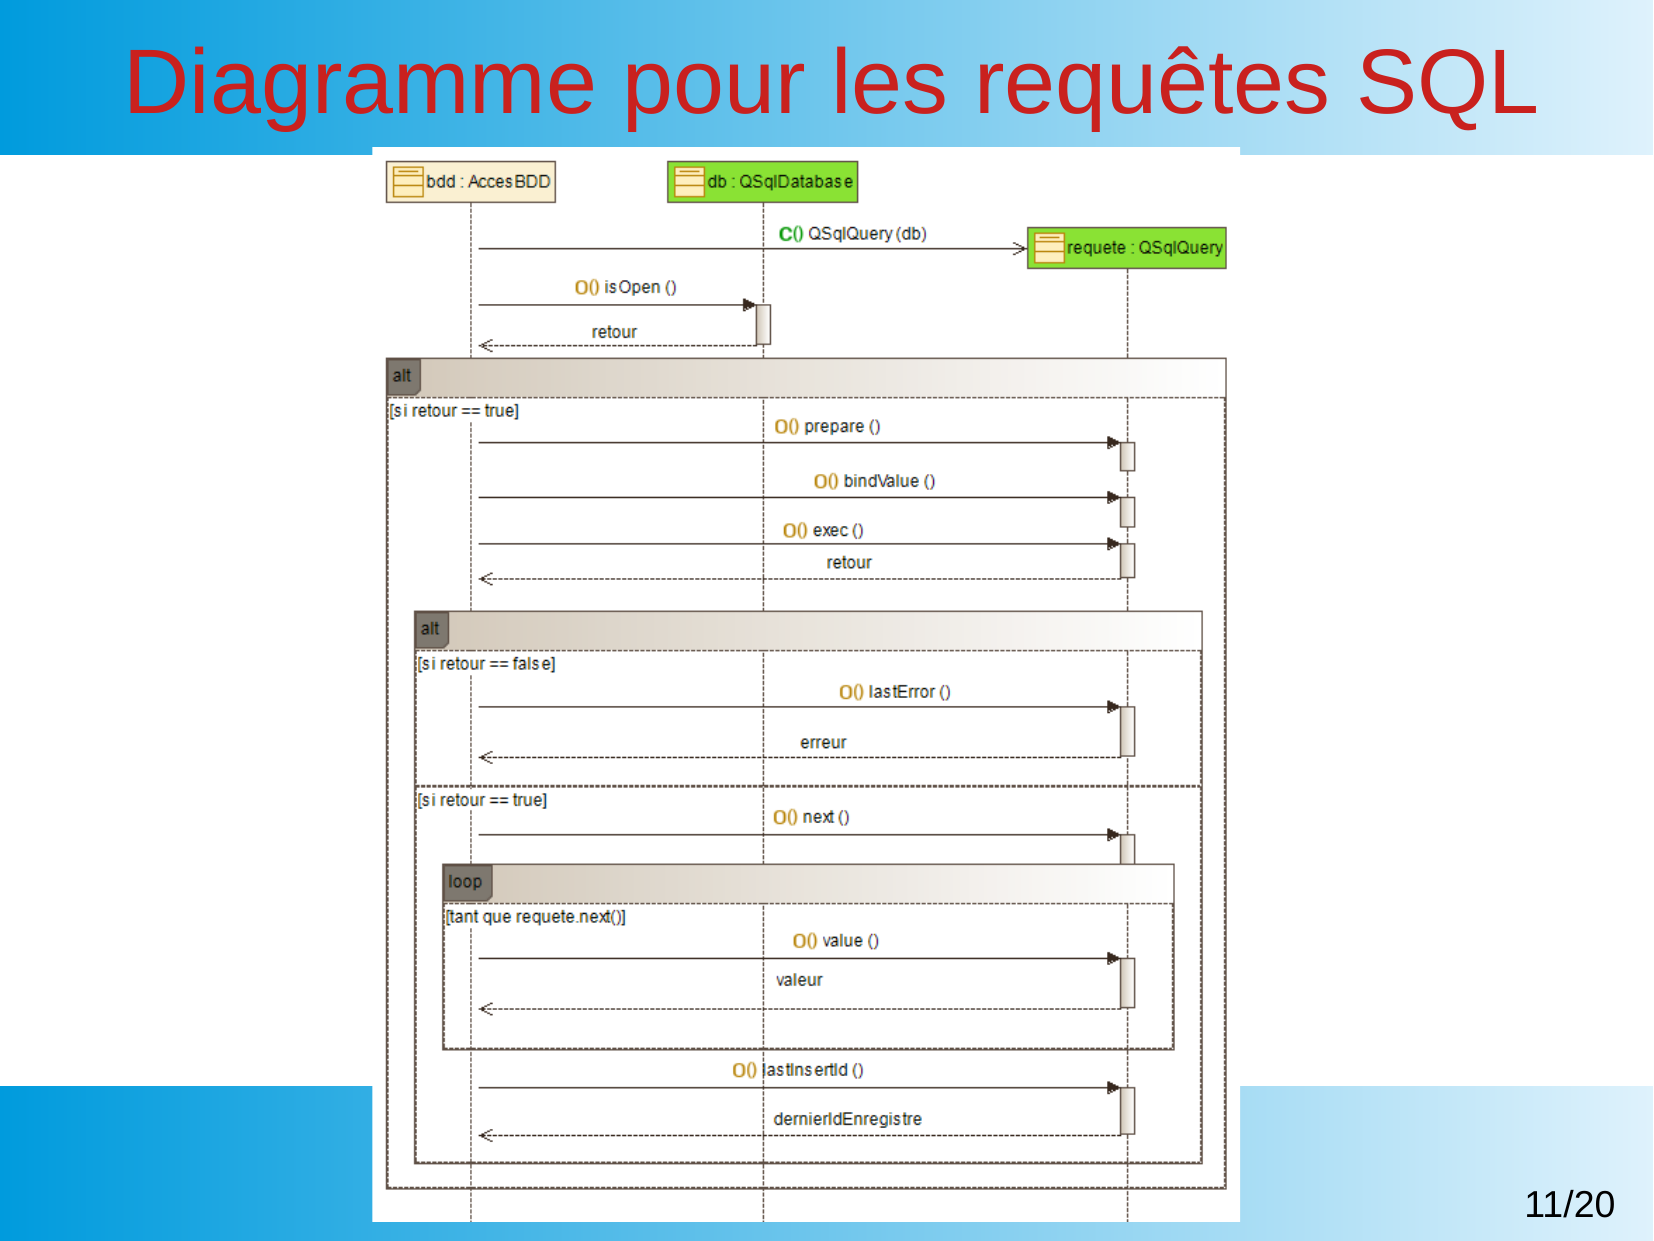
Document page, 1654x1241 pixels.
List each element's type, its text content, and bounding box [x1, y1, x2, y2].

text_box <numéro>/20 [1509, 1175, 1654, 1241]
title Diagramme pour les requêtes SQL [88, 29, 1577, 135]
picture [372, 147, 1241, 1222]
